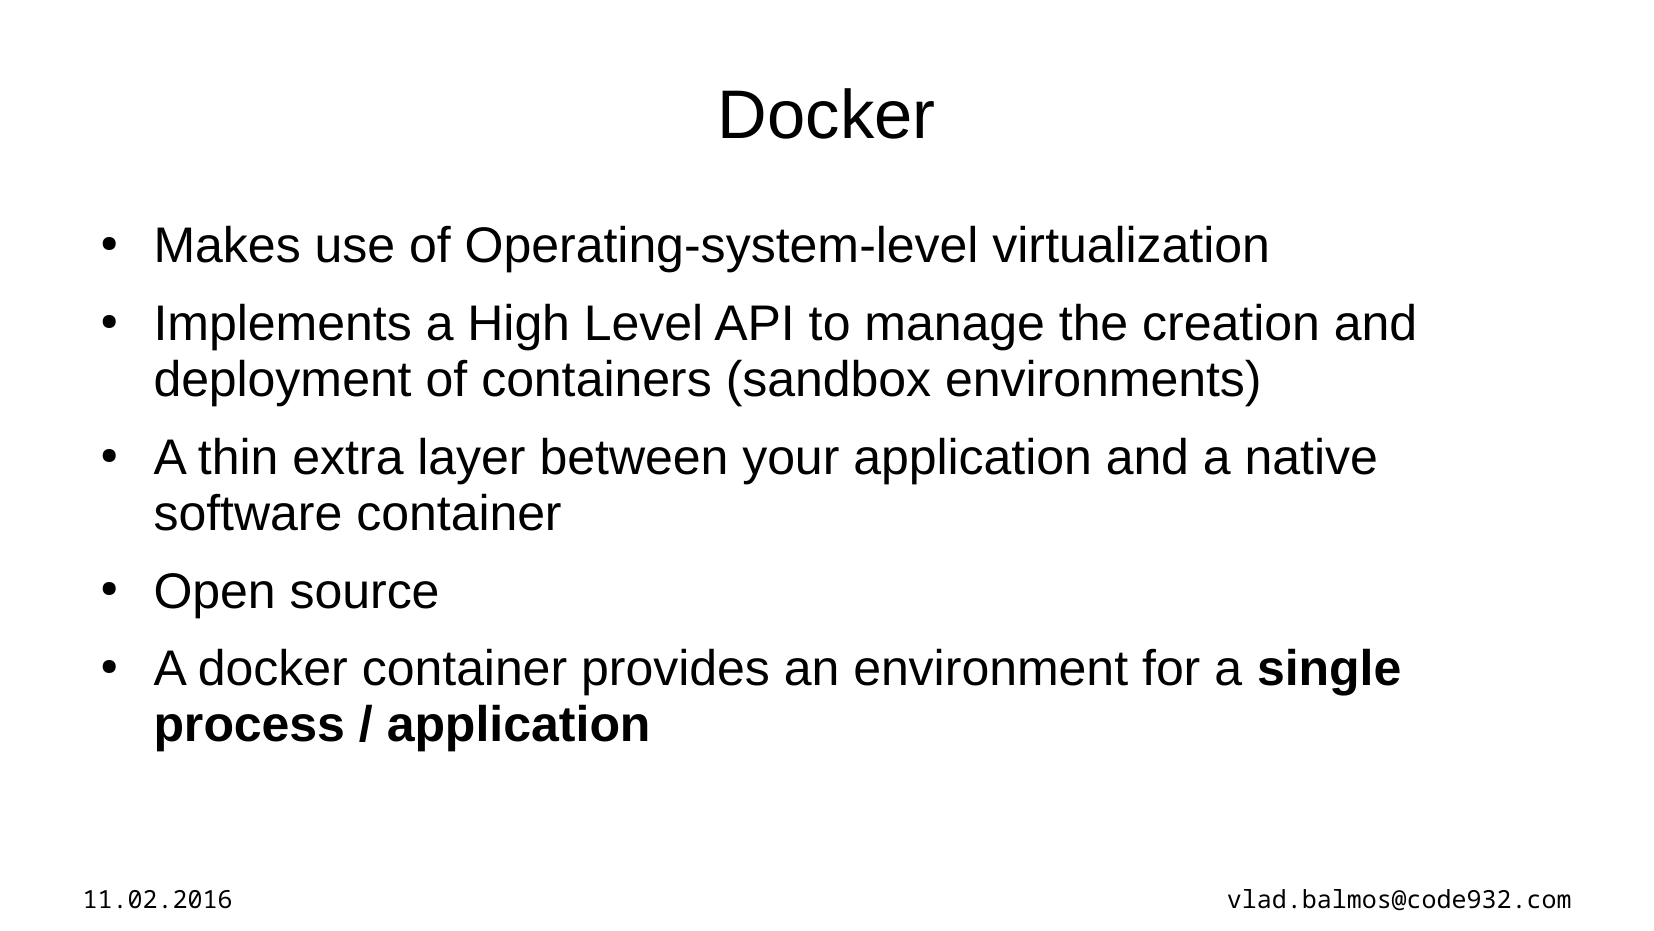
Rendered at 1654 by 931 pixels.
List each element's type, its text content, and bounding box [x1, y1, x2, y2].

title Docker [82, 37, 1571, 193]
list Makes use of Operating-system-level virtualization Implements a High Level API to manage the creation and deployment of containers (sandbox environments) A thin extra layer between your application and a native software container Open source A docker container provides an environment for a single process / application [82, 217, 1571, 758]
